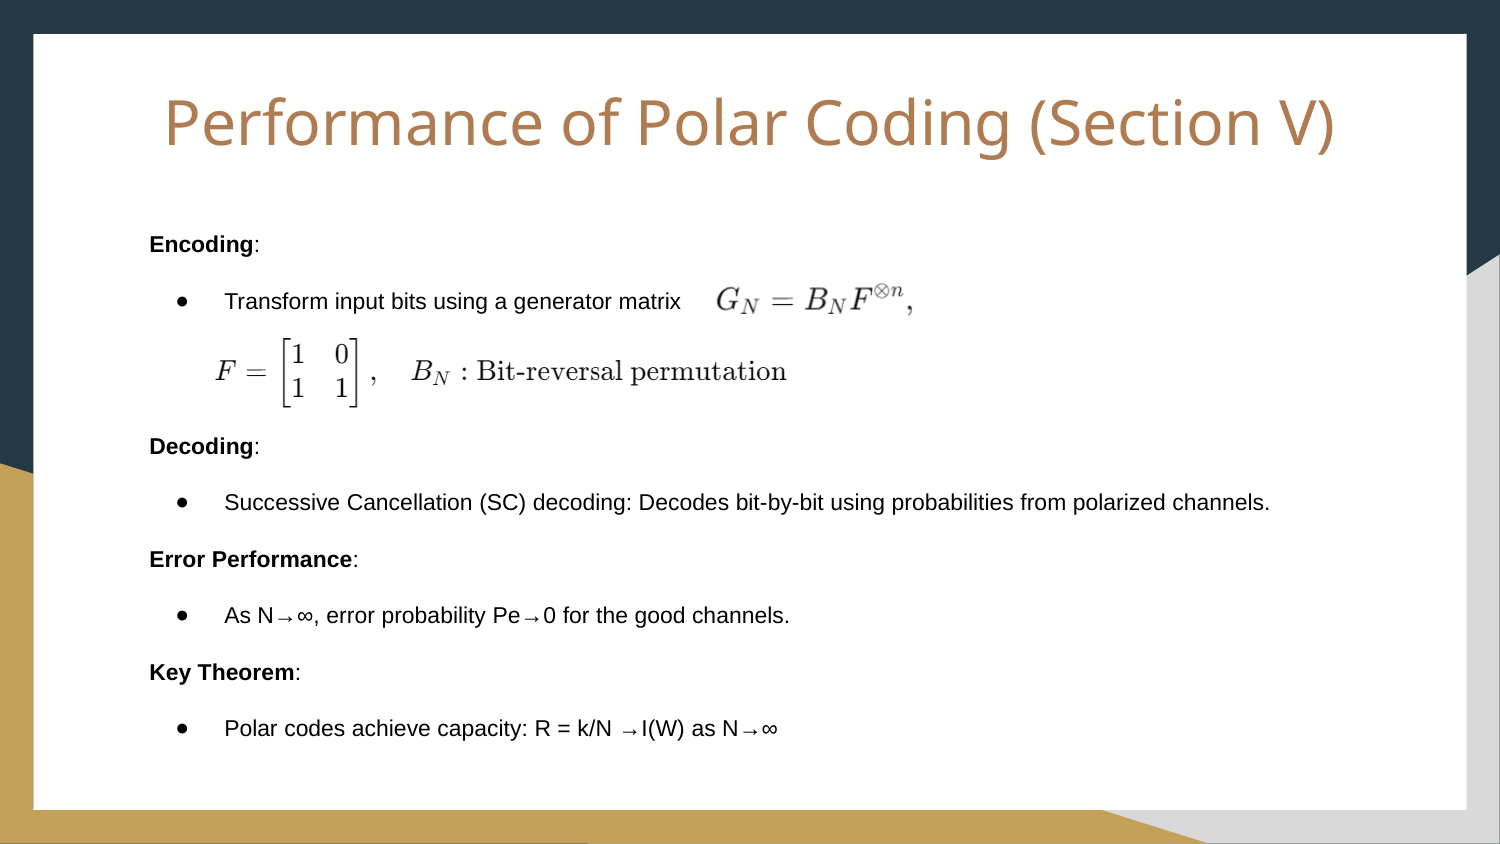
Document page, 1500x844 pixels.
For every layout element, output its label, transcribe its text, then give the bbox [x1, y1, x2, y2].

list Encoding: Transform input bits using a generator matrix Decoding: Successive Cancellation (SC) decoding: Decodes bit-by-bit using probabilities from polarized channels. Error Performance: As N→∞, error probability Pe→0 for the good channels. Key Theorem: Polar codes achieve capacity: R = k/N →I(W) as N→∞ [134, 211, 1314, 729]
title Performance of Polar Coding (Section V) [134, 68, 1366, 225]
picture [201, 259, 913, 422]
